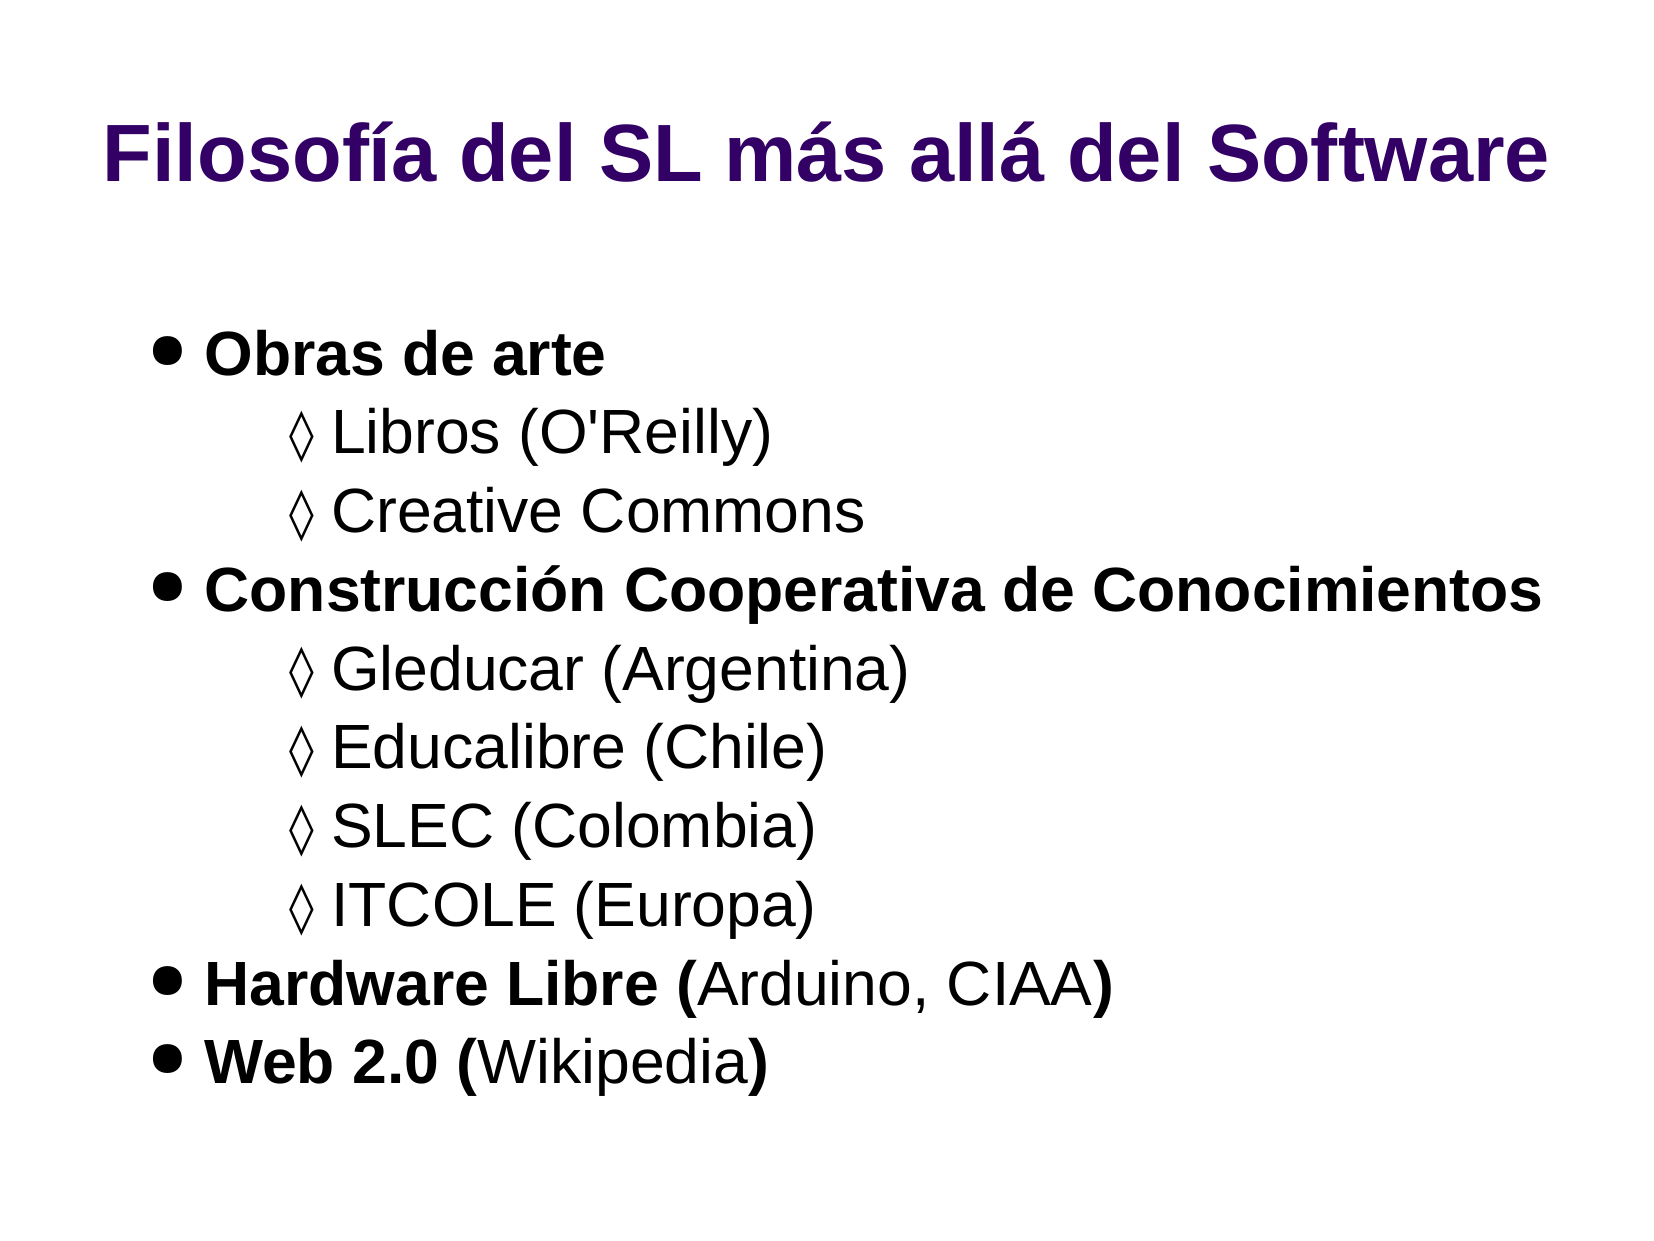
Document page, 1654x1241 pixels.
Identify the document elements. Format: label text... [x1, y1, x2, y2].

subtitle Obras de arte Libros (O'Reilly) Creative Commons Construcción Cooperativa de Conocimientos Gleducar (Argentina) Educalibre (Chile) SLEC (Colombia) ITCOLE (Europa) Hardware Libre (Arduino, CIAA) Web 2.0 (Wikipedia) [82, 301, 1624, 1193]
title Filosofía del SL más allá del Software [82, 49, 1571, 257]
